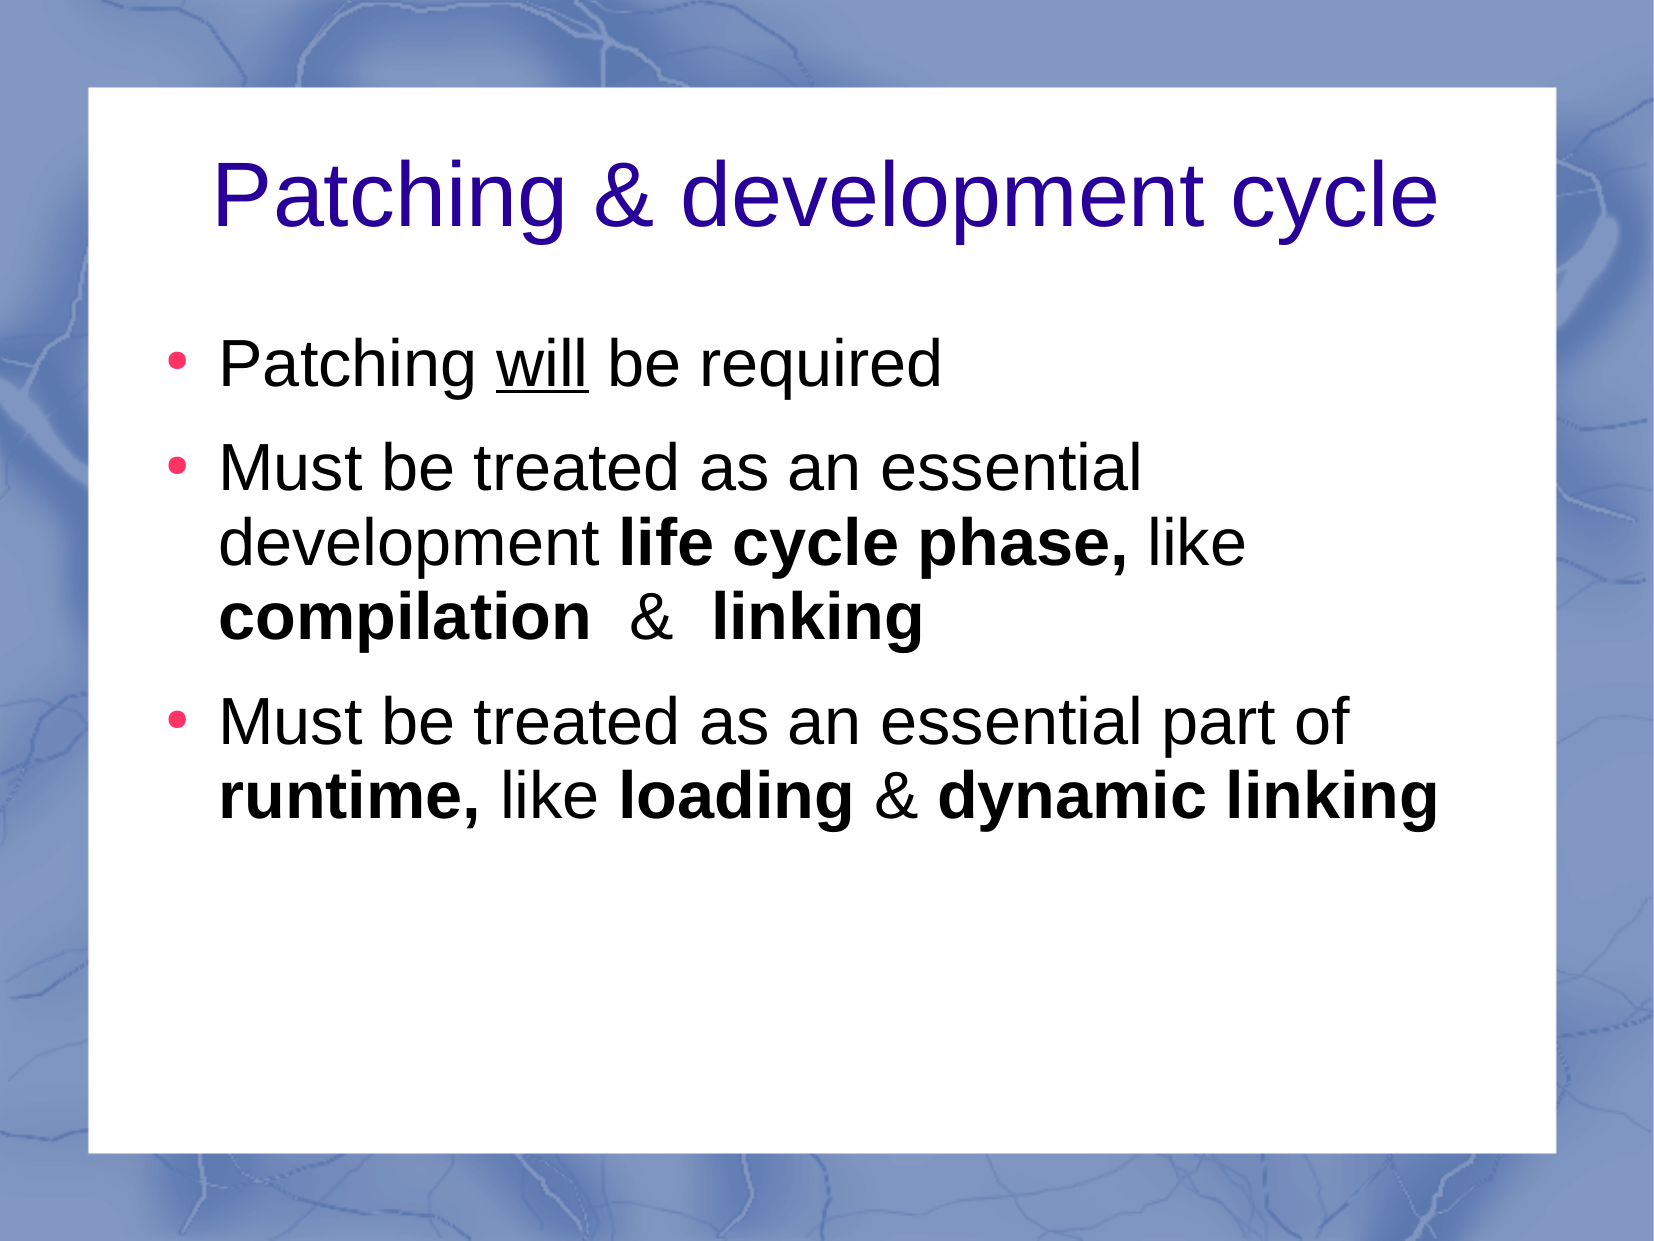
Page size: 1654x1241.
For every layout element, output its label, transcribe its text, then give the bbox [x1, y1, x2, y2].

list Patching will be required Must be treated as an essential development life cycle phase, like compilation & linking Must be treated as an essential part of runtime, like loading & dynamic linking [147, 325, 1506, 1130]
picture [0, 0, 1654, 1241]
title Patching & development cycle [118, 98, 1536, 291]
